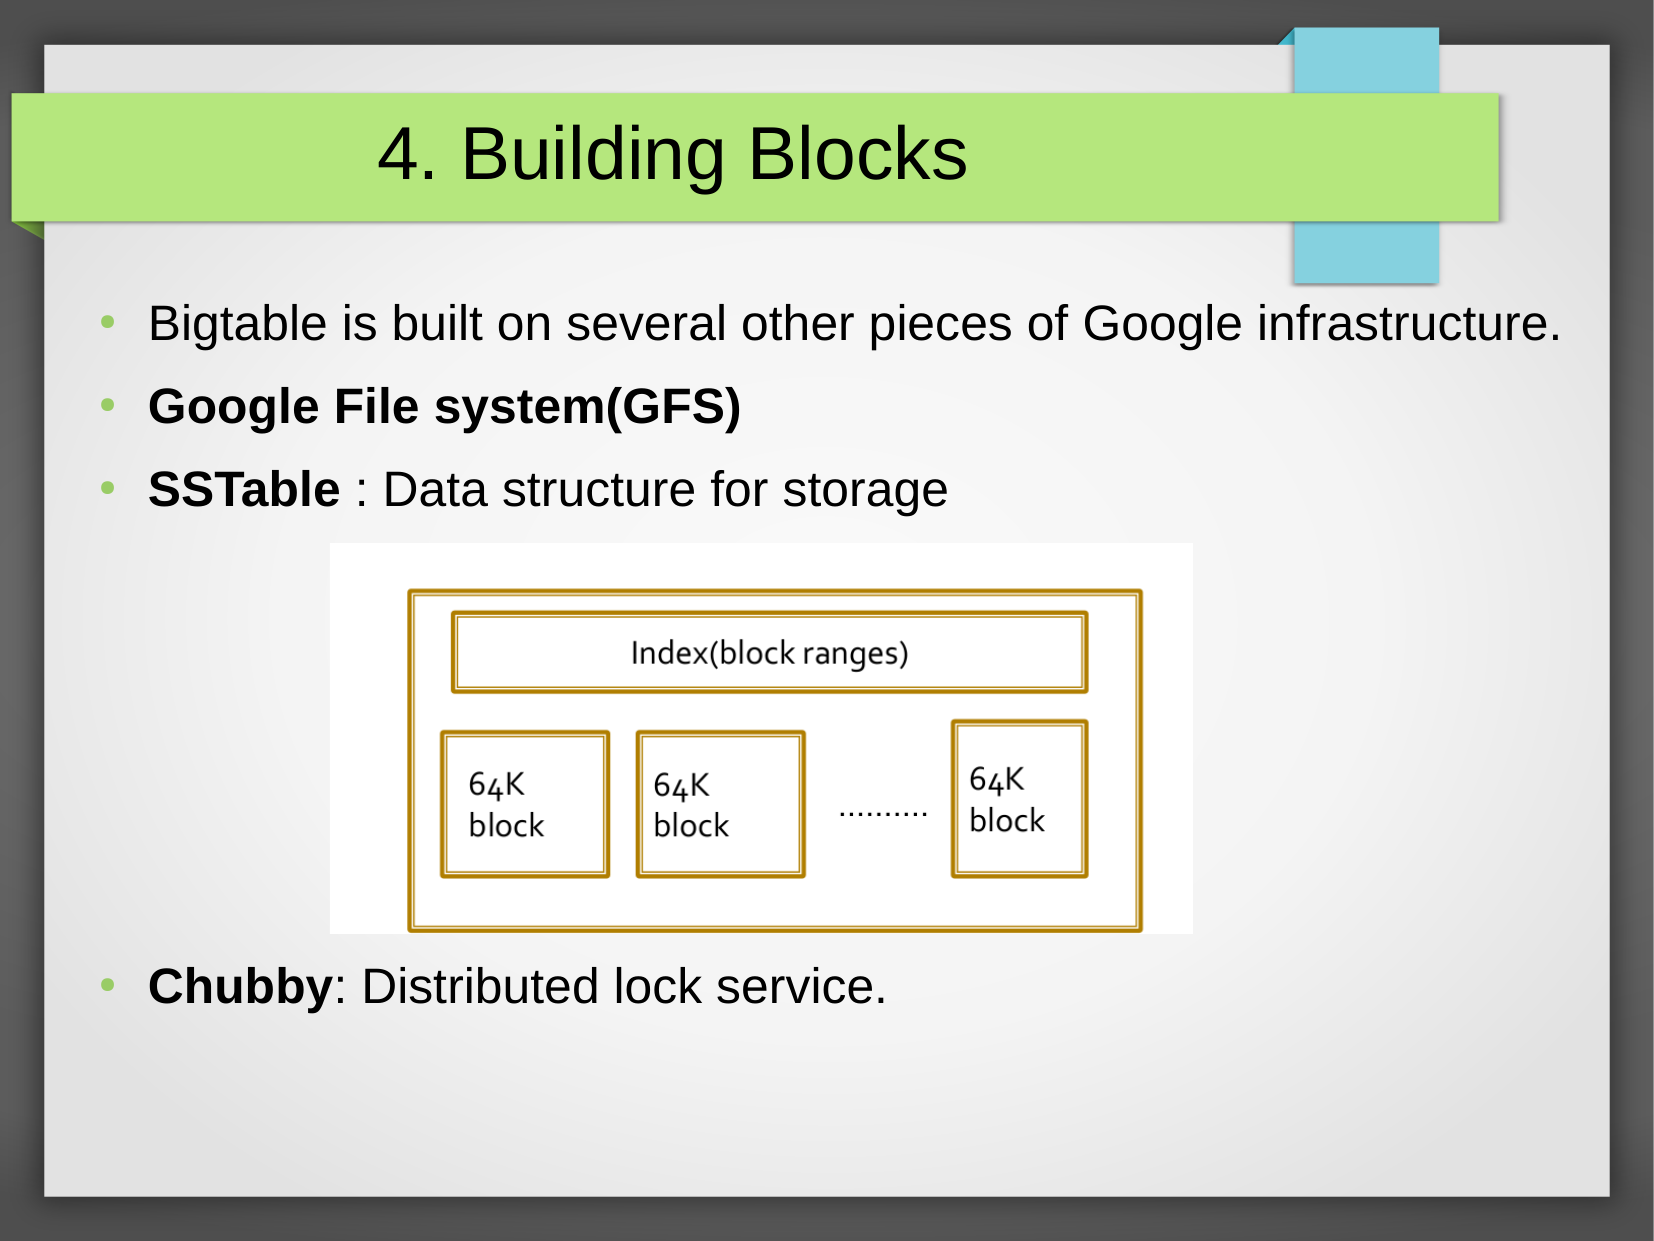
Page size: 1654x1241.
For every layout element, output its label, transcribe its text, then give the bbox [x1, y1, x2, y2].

list Bigtable is built on several other pieces of Google infrastructure. Google File system(GFS) SSTable : Data structure for storage Chubby: Distributed lock service. [82, 295, 1571, 1015]
title 4. Building Blocks [82, 94, 1264, 213]
picture [0, 0, 1654, 1241]
